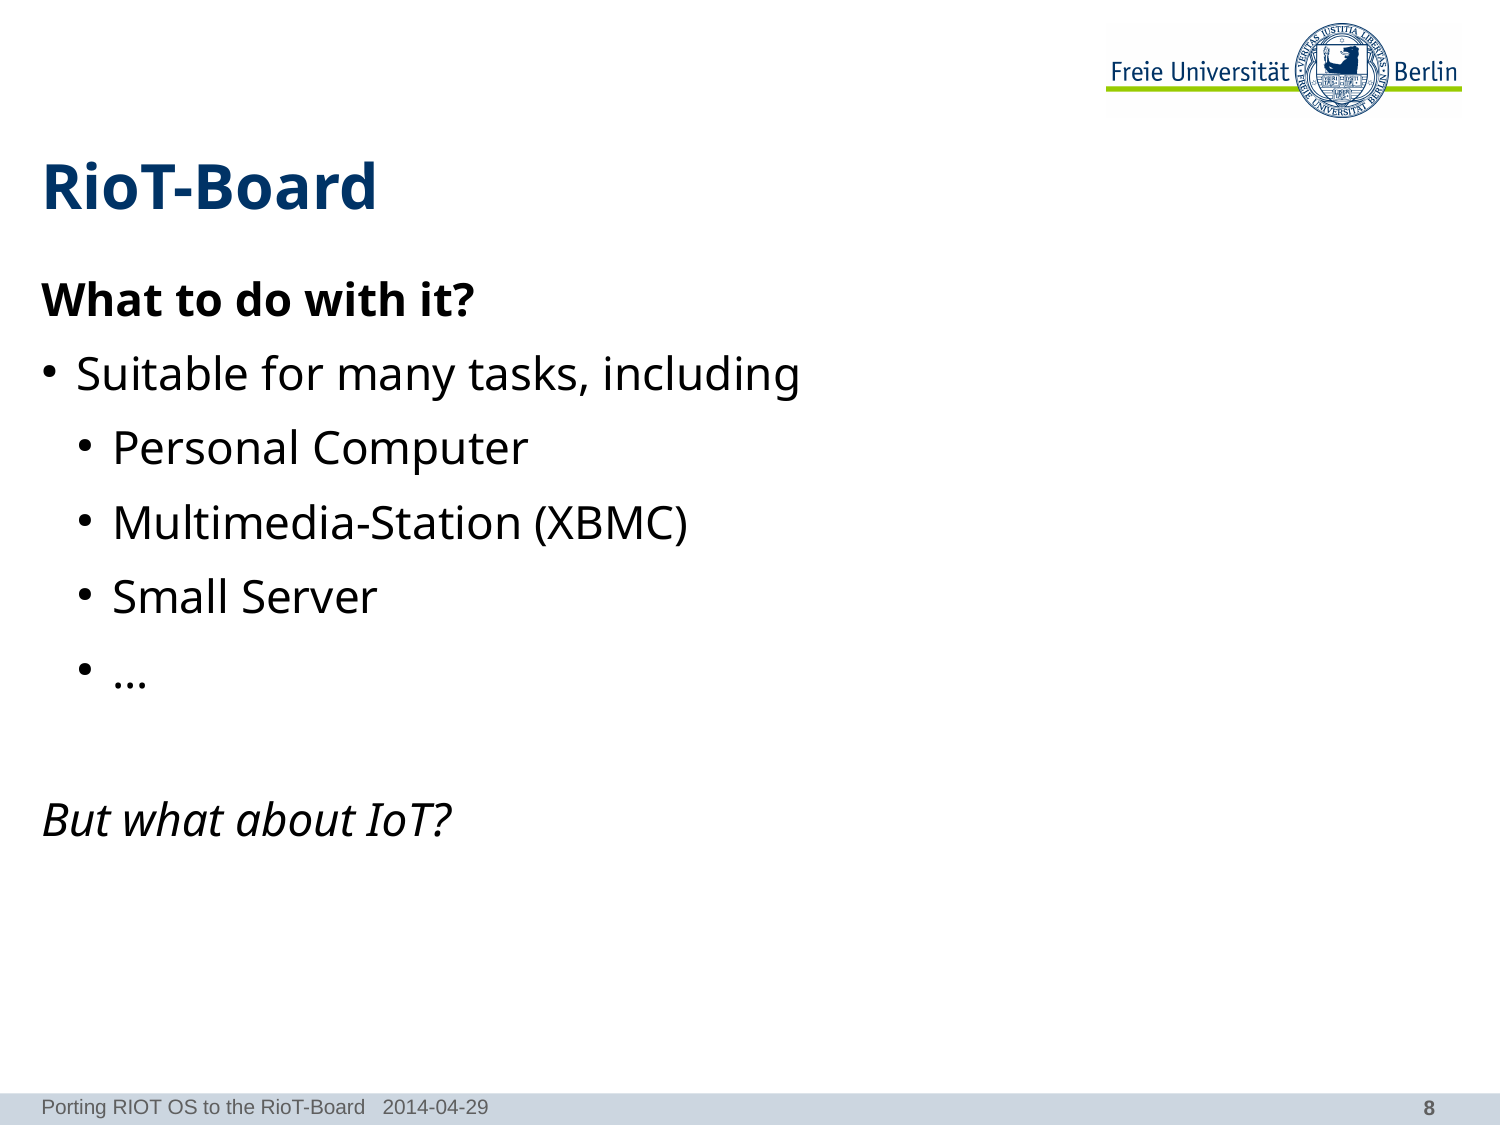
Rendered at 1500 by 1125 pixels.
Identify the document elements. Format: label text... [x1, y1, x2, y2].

title RioT-Board [41, 148, 1460, 222]
list What to do with it? Suitable for many tasks, including Personal Computer Multimedia-Station (XBMC) Small Server … But what about IoT? [41, 265, 1460, 919]
picture [1106, 23, 1462, 118]
